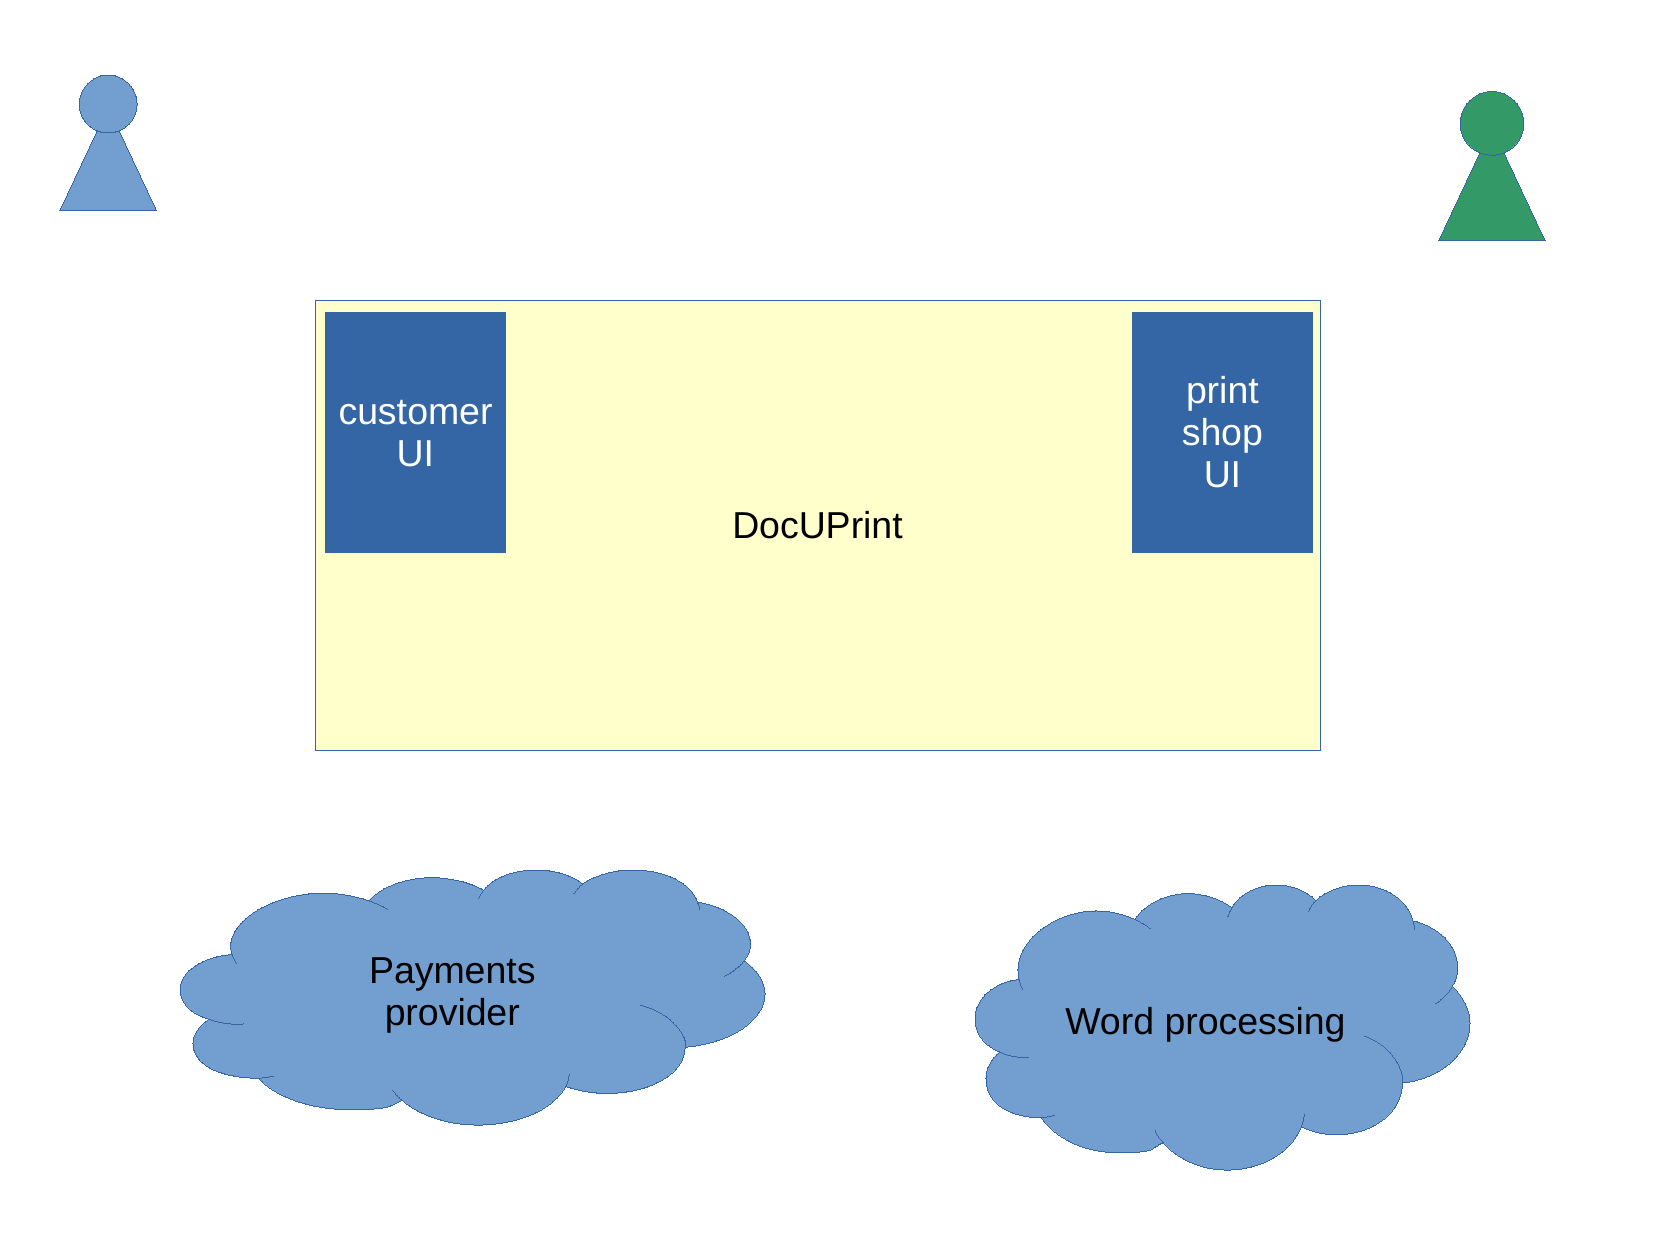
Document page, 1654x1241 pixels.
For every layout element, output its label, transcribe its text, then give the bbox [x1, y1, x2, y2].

text_box customer UI [325, 312, 506, 553]
text_box DocUPrint [315, 300, 1321, 751]
text_box [1438, 91, 1546, 241]
text_box Word processing [975, 885, 1471, 1171]
text_box print shop UI [1132, 312, 1313, 553]
text_box Payments provider [180, 870, 766, 1126]
text_box [59, 75, 157, 211]
